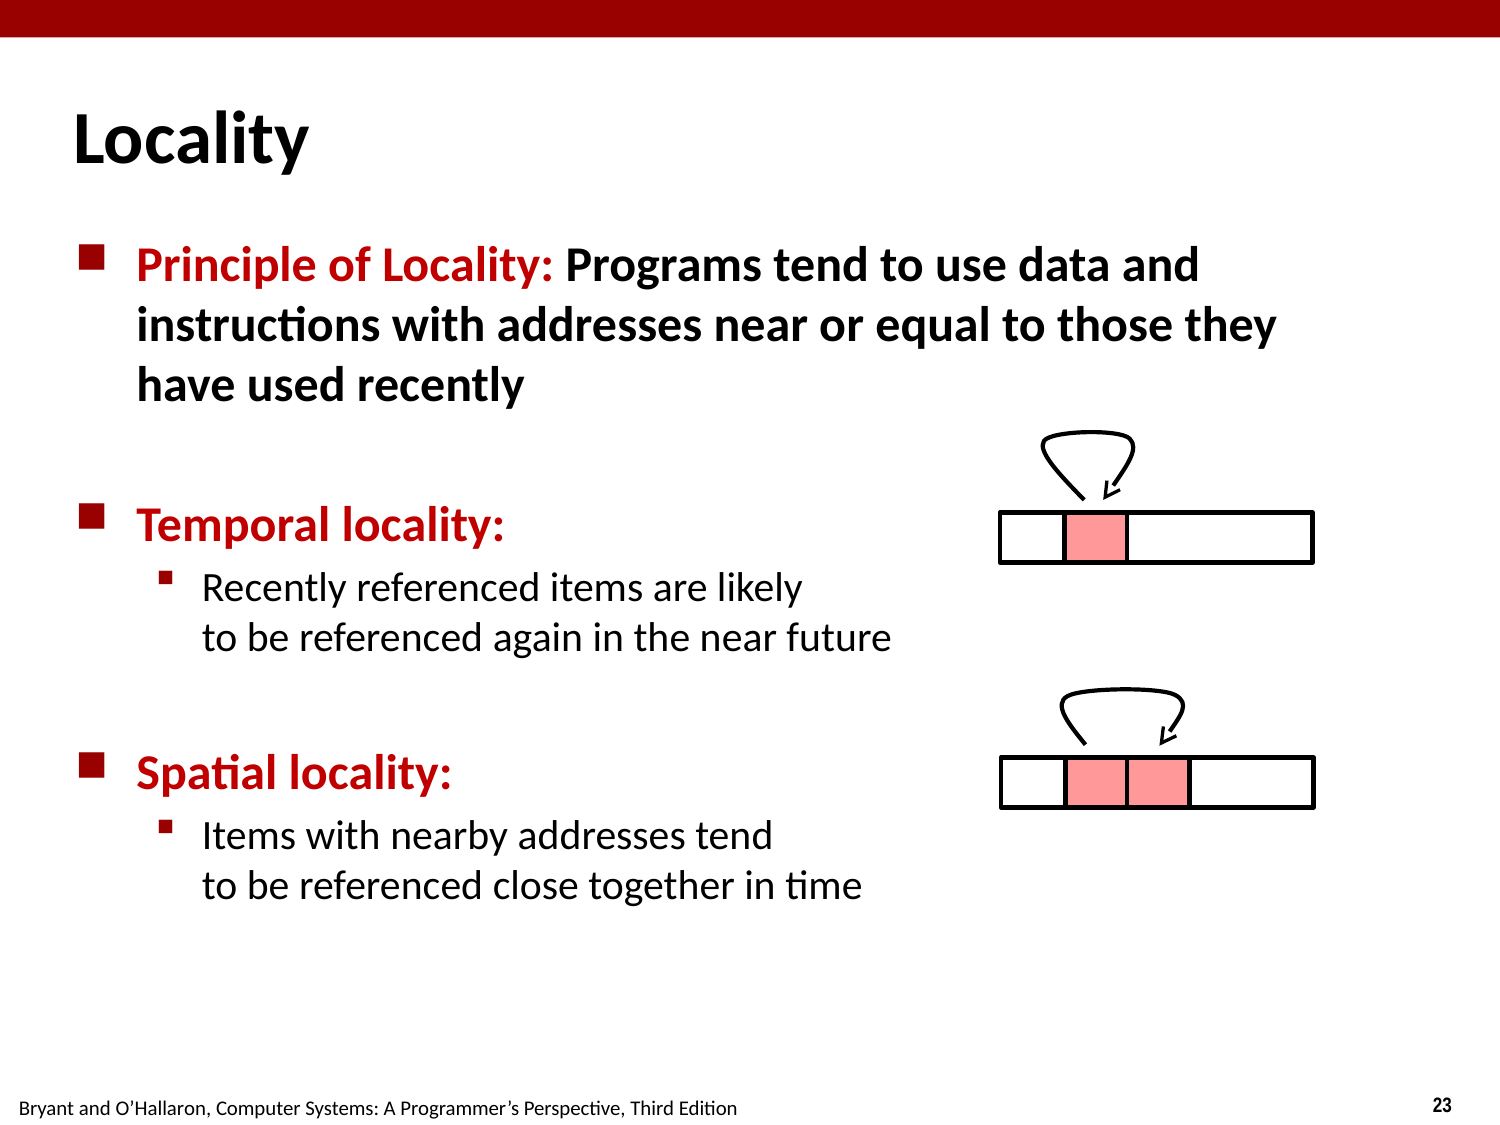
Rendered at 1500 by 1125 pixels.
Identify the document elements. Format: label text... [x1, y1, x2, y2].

text_box [999, 512, 1313, 563]
list Principle of Locality: Programs tend to use data and instructions with addresses near or equal to those they have used recently Temporal locality: Recently referenced items are likely to be referenced again in the near future Spatial locality: Items with nearby addresses tend to be referenced close together in time [65, 223, 1361, 1040]
title Locality [58, 71, 1400, 197]
text_box [1000, 757, 1314, 808]
